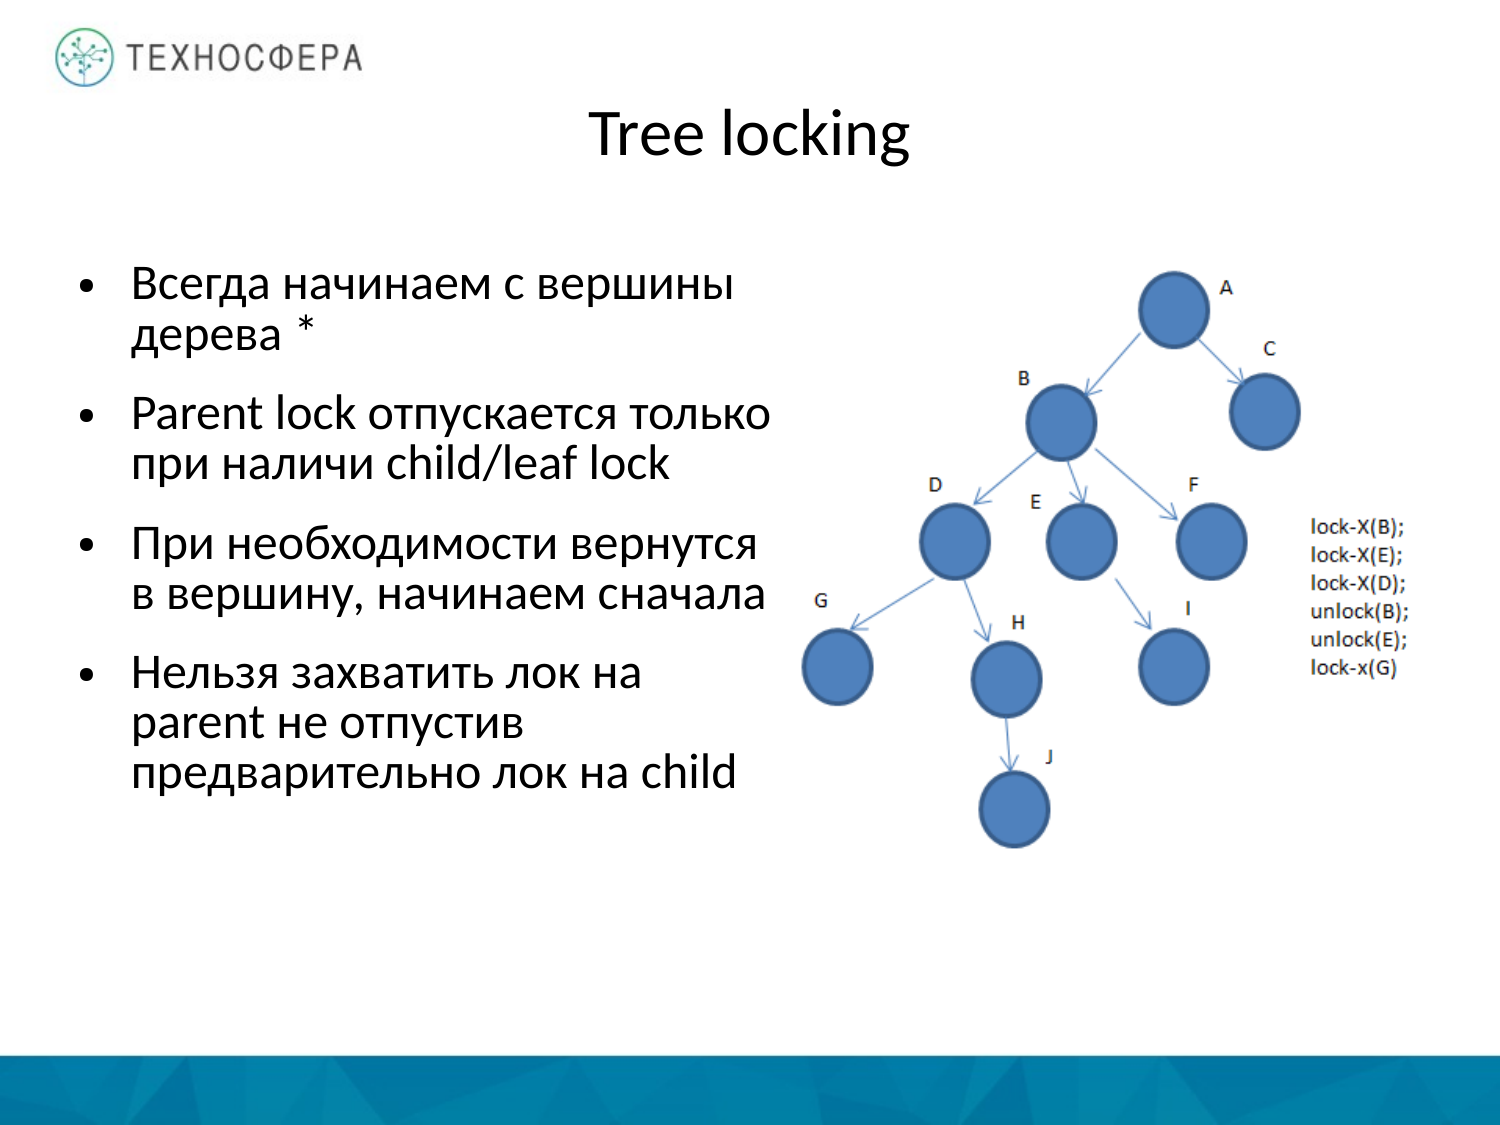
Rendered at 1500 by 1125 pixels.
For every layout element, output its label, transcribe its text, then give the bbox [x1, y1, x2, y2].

picture [0, 0, 1500, 1057]
title Tree locking [75, 45, 1425, 233]
list Всегда начинаем с вершины дерева * Parent lock отпускается только при наличи child/leaf lock При необходимости вернутся в вершину, начинаем сначала Нельзя захватить лок на parent не отпустив предварительно лок на child [60, 262, 782, 1005]
